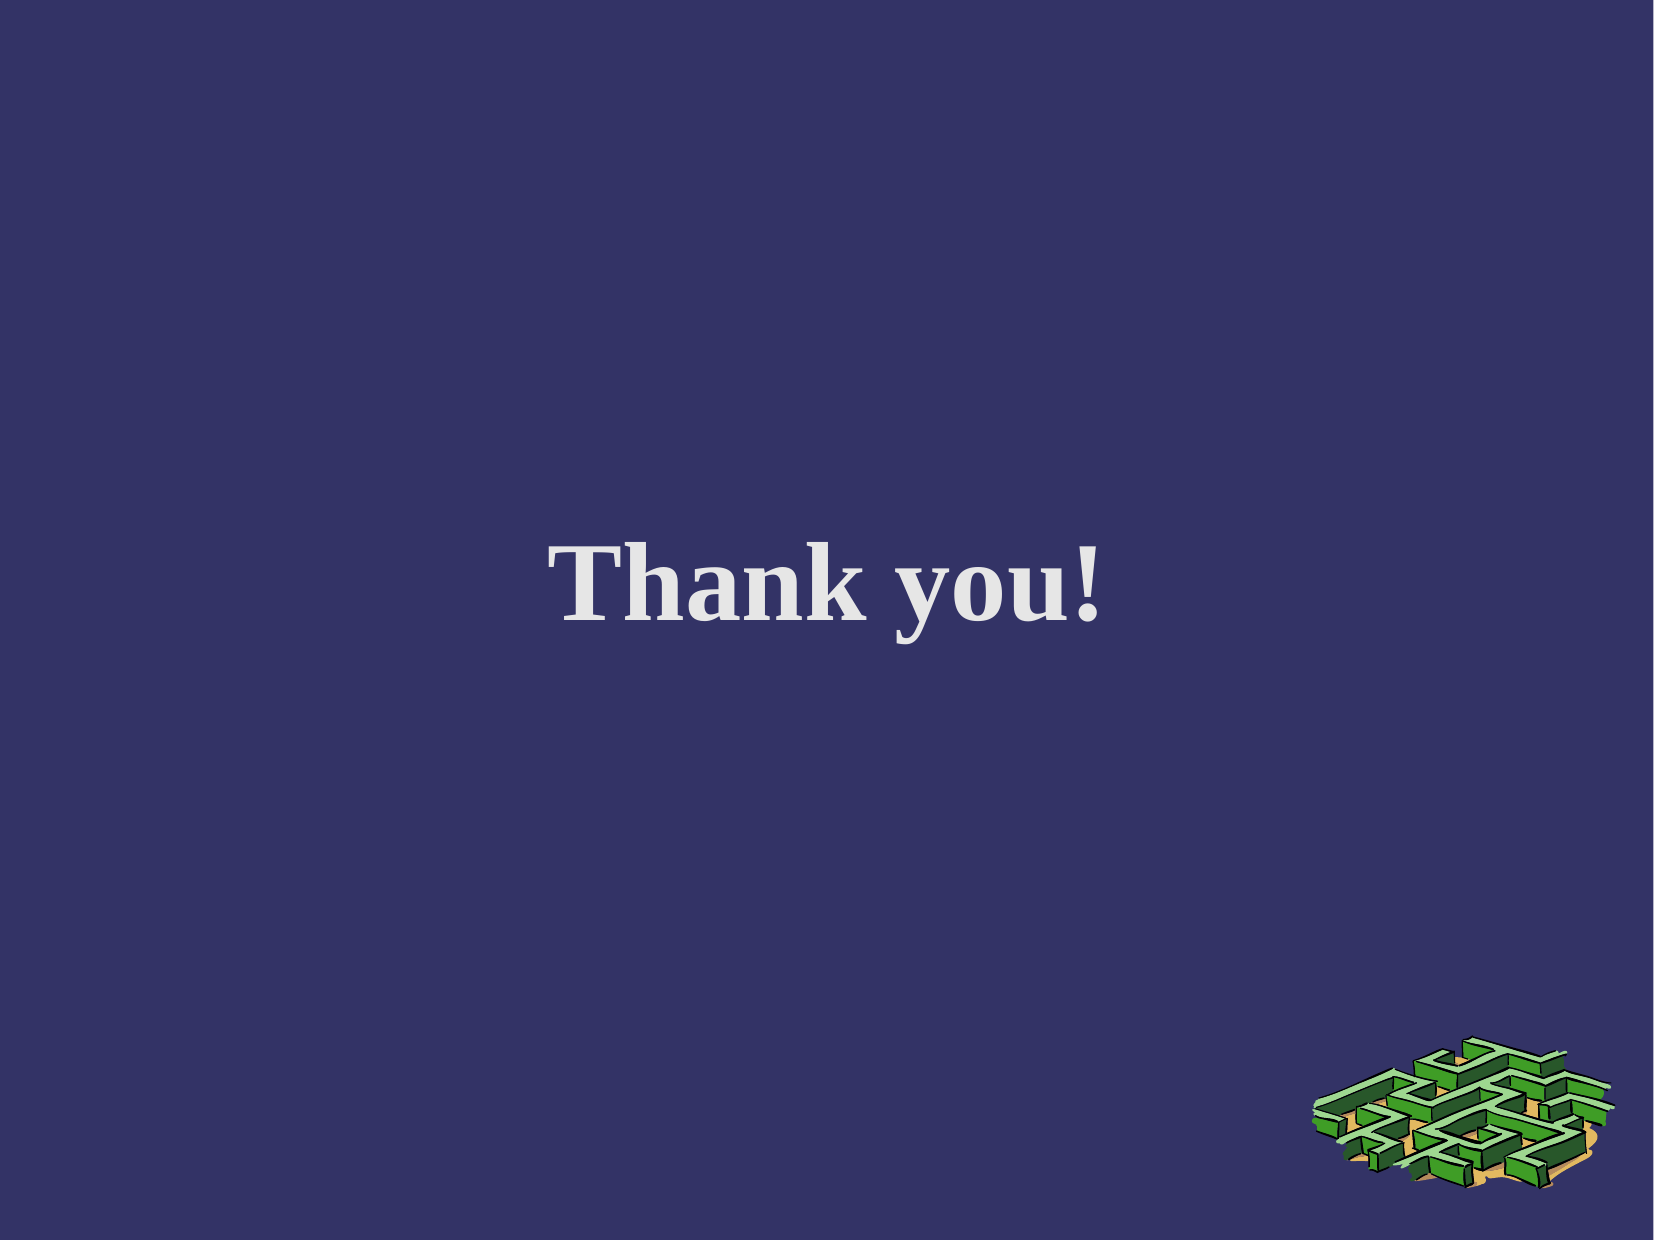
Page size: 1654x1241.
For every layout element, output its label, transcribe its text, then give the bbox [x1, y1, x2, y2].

subtitle Thank you! [121, 19, 1534, 1147]
